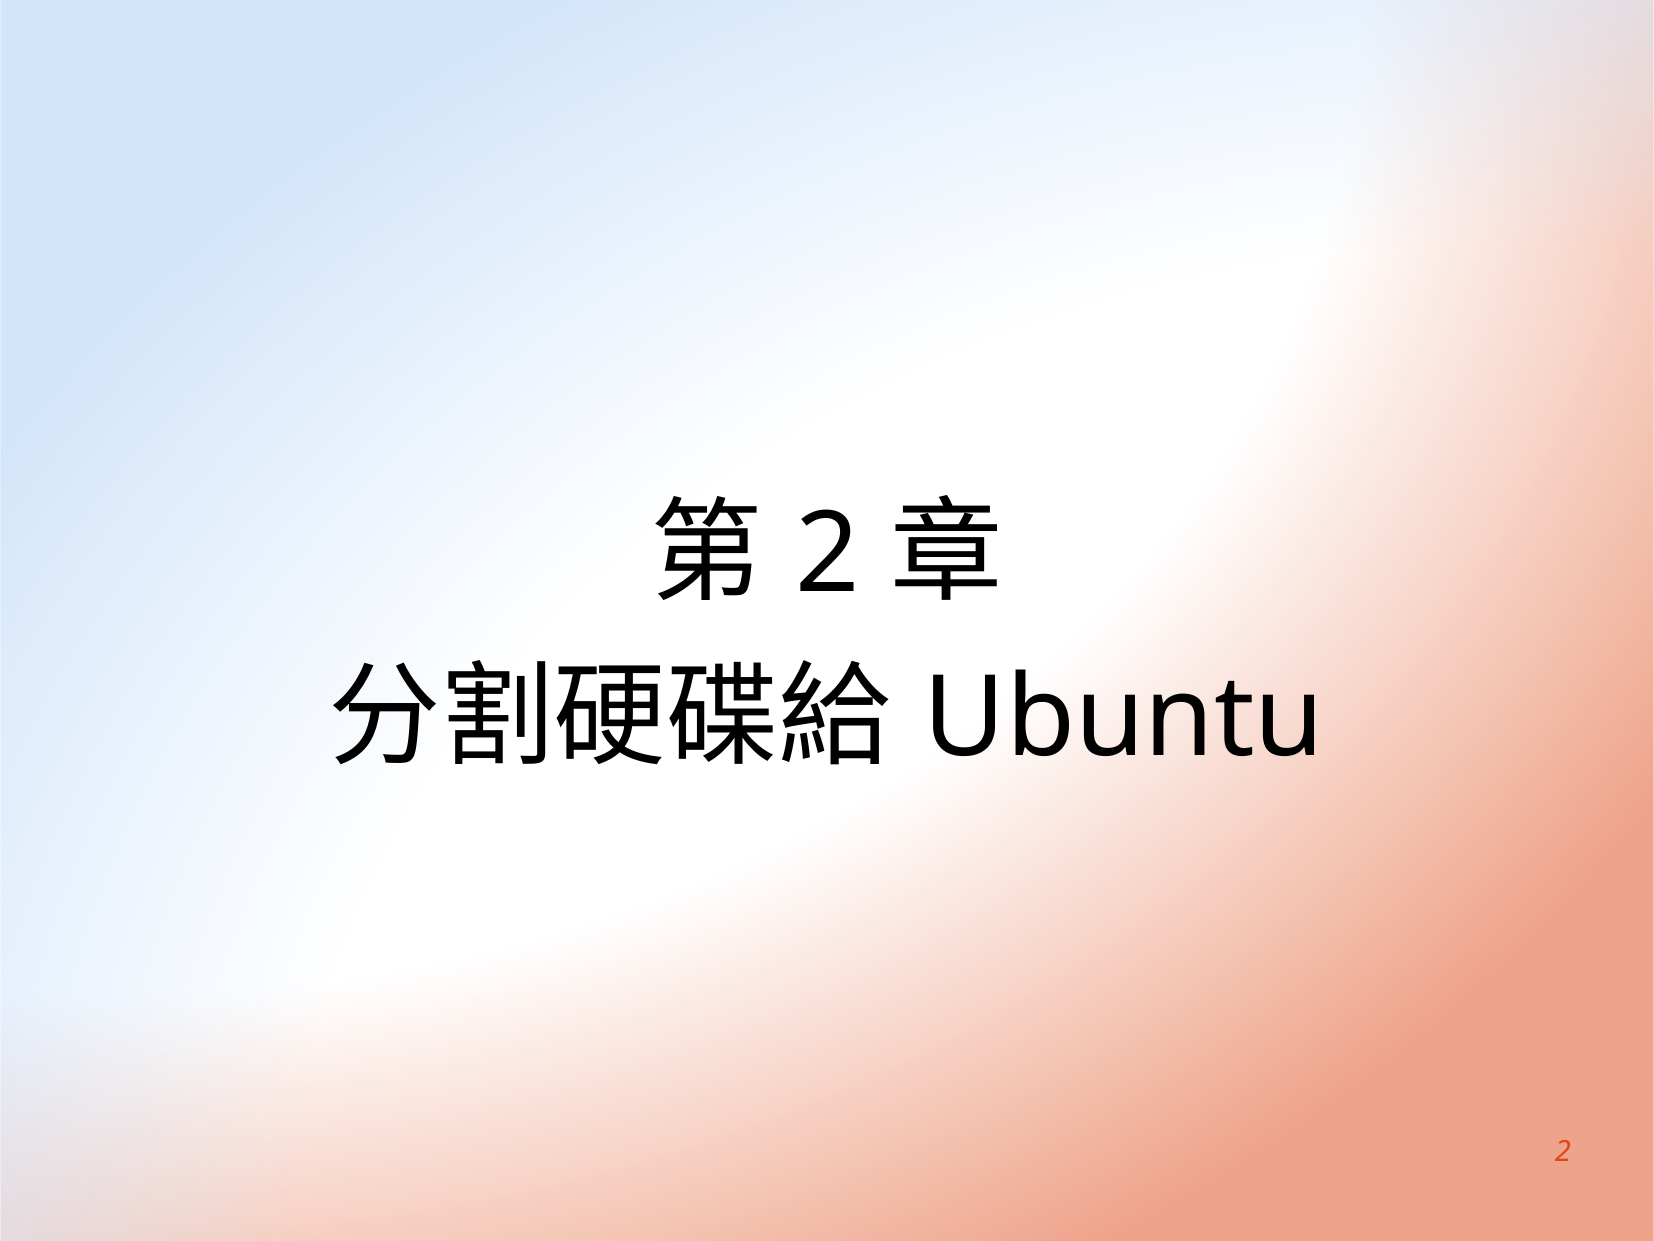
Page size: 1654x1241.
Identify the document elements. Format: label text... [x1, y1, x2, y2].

picture [0, 0, 1654, 1241]
subtitle 第2章 分割硬碟給Ubuntu [82, 49, 1571, 1201]
